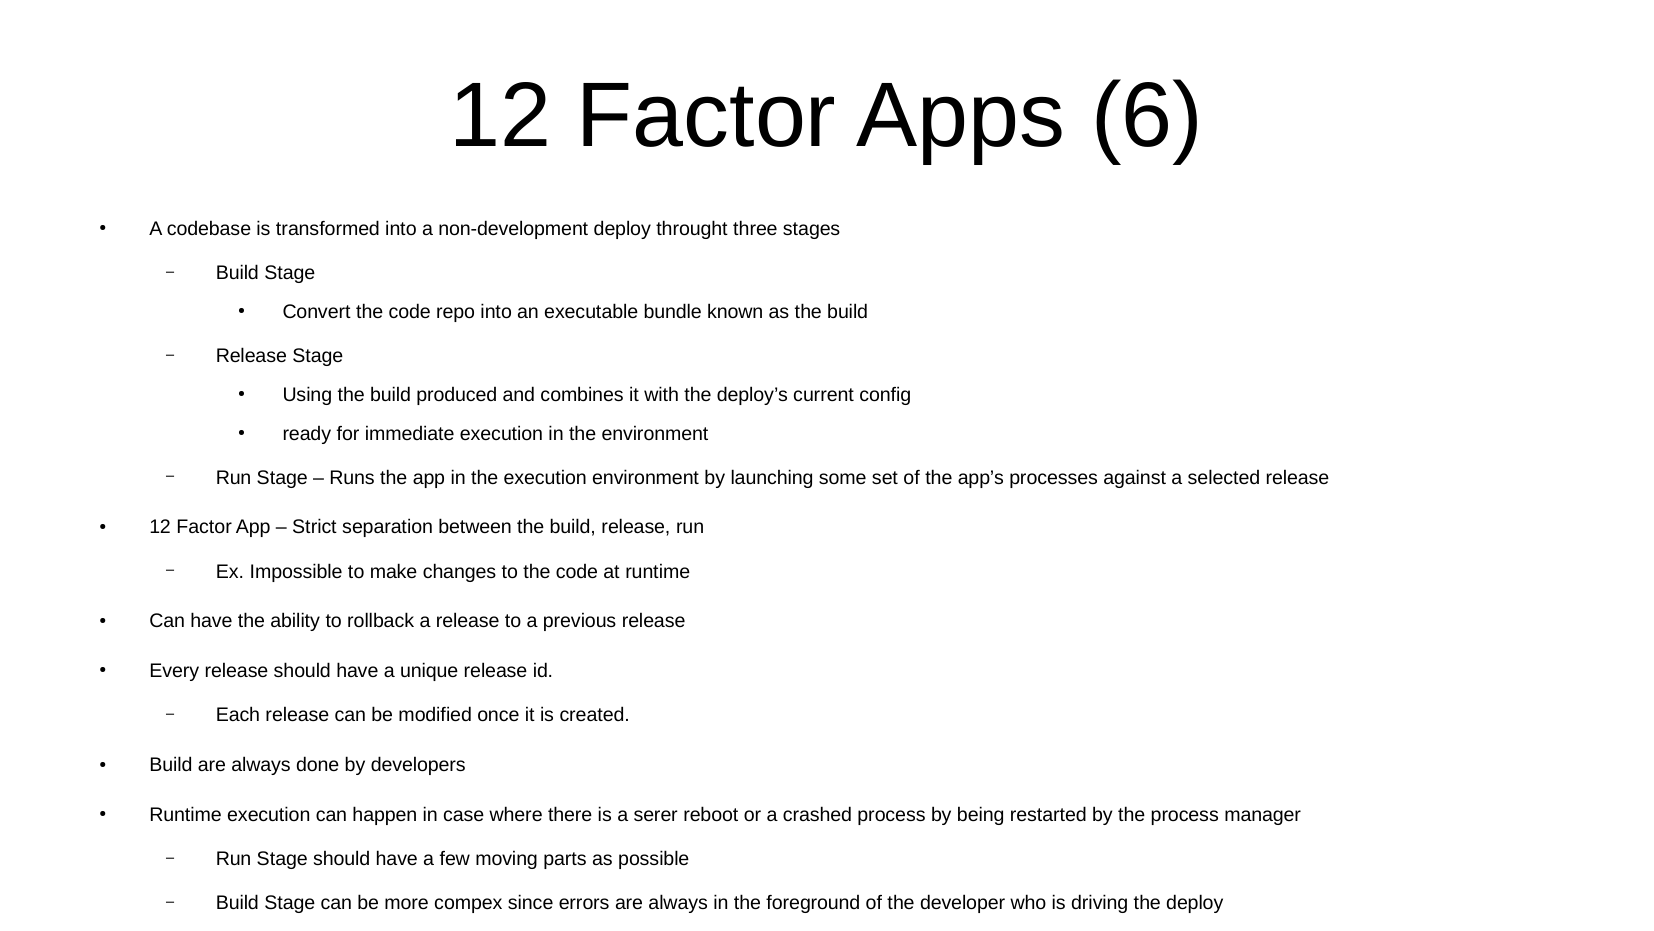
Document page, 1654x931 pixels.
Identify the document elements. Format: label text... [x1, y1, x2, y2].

list A codebase is transformed into a non-development deploy throught three stages Build Stage Convert the code repo into an executable bundle known as the build Release Stage Using the build produced and combines it with the deploy’s current config ready for immediate execution in the environment Run Stage – Runs the app in the execution environment by launching some set of the app’s processes against a selected release 12 Factor App – Strict separation between the build, release, run Ex. Impossible to make changes to the code at runtime Can have the ability to rollback a release to a previous release Every release should have a unique release id. Each release can be modified once it is created. Build are always done by developers Runtime execution can happen in case where there is a serer reboot or a crashed process by being restarted by the process manager Run Stage should have a few moving parts as possible Build Stage can be more compex since errors are always in the foreground of the developer who is driving the deploy [82, 217, 1621, 916]
title 12 Factor Apps (6) [82, 37, 1571, 193]
